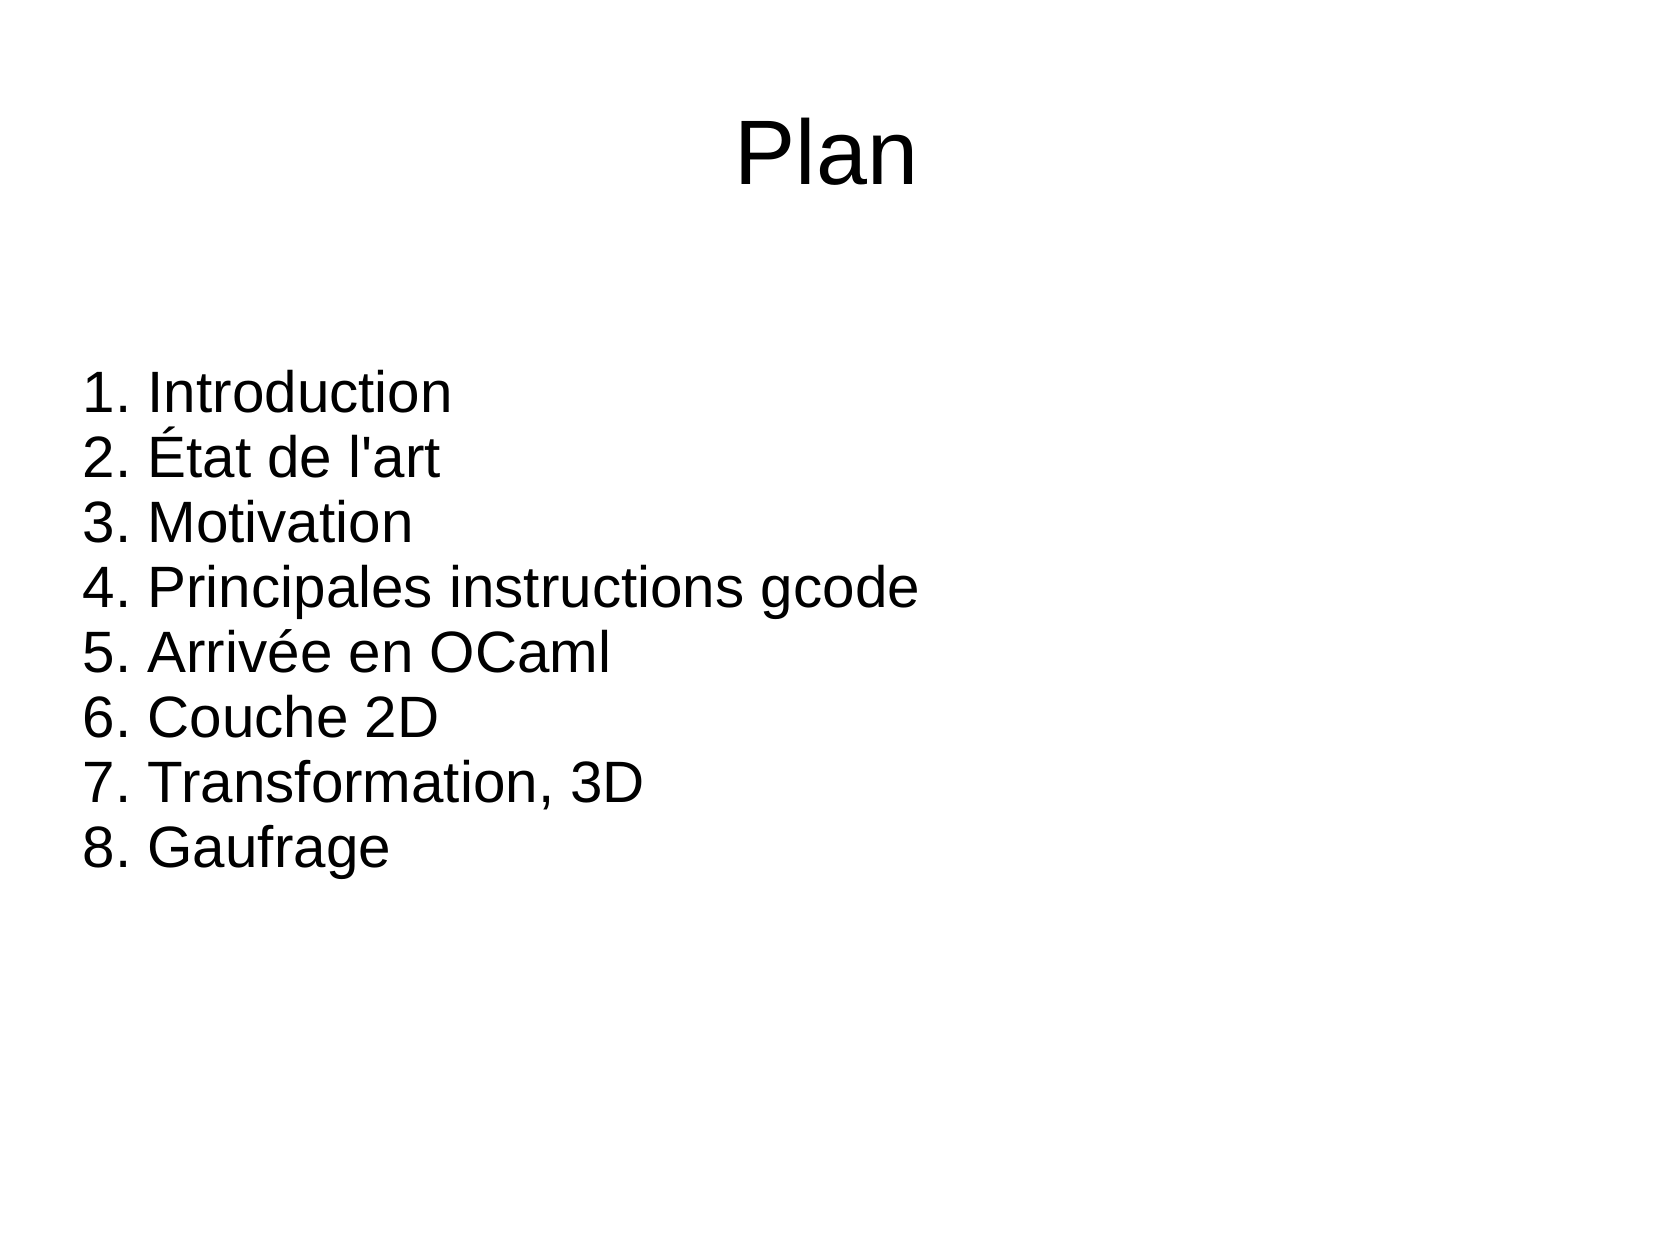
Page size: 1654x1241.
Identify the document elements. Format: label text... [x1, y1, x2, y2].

title Plan [82, 49, 1571, 257]
subtitle Introduction État de l'art Motivation Principales instructions gcode Arrivée en OCaml Couche 2D Transformation, 3D Gaufrage [82, 246, 1560, 994]
